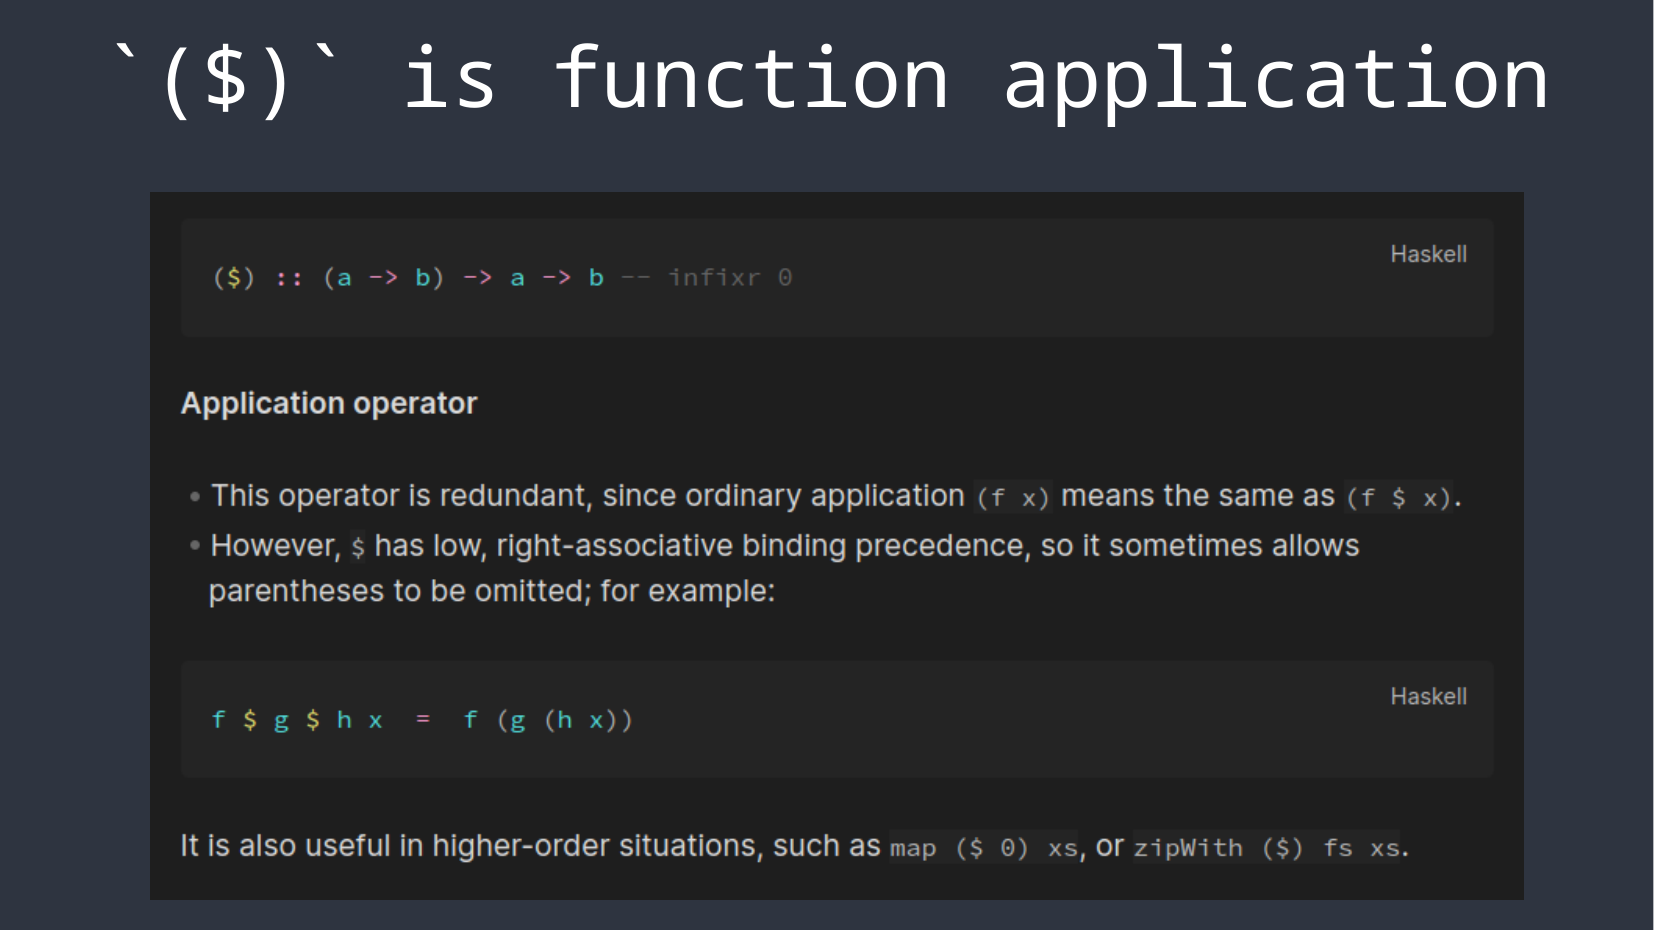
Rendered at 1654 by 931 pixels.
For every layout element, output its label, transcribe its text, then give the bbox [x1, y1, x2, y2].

title `($)` is function application [82, 37, 1571, 113]
picture [150, 192, 1524, 901]
